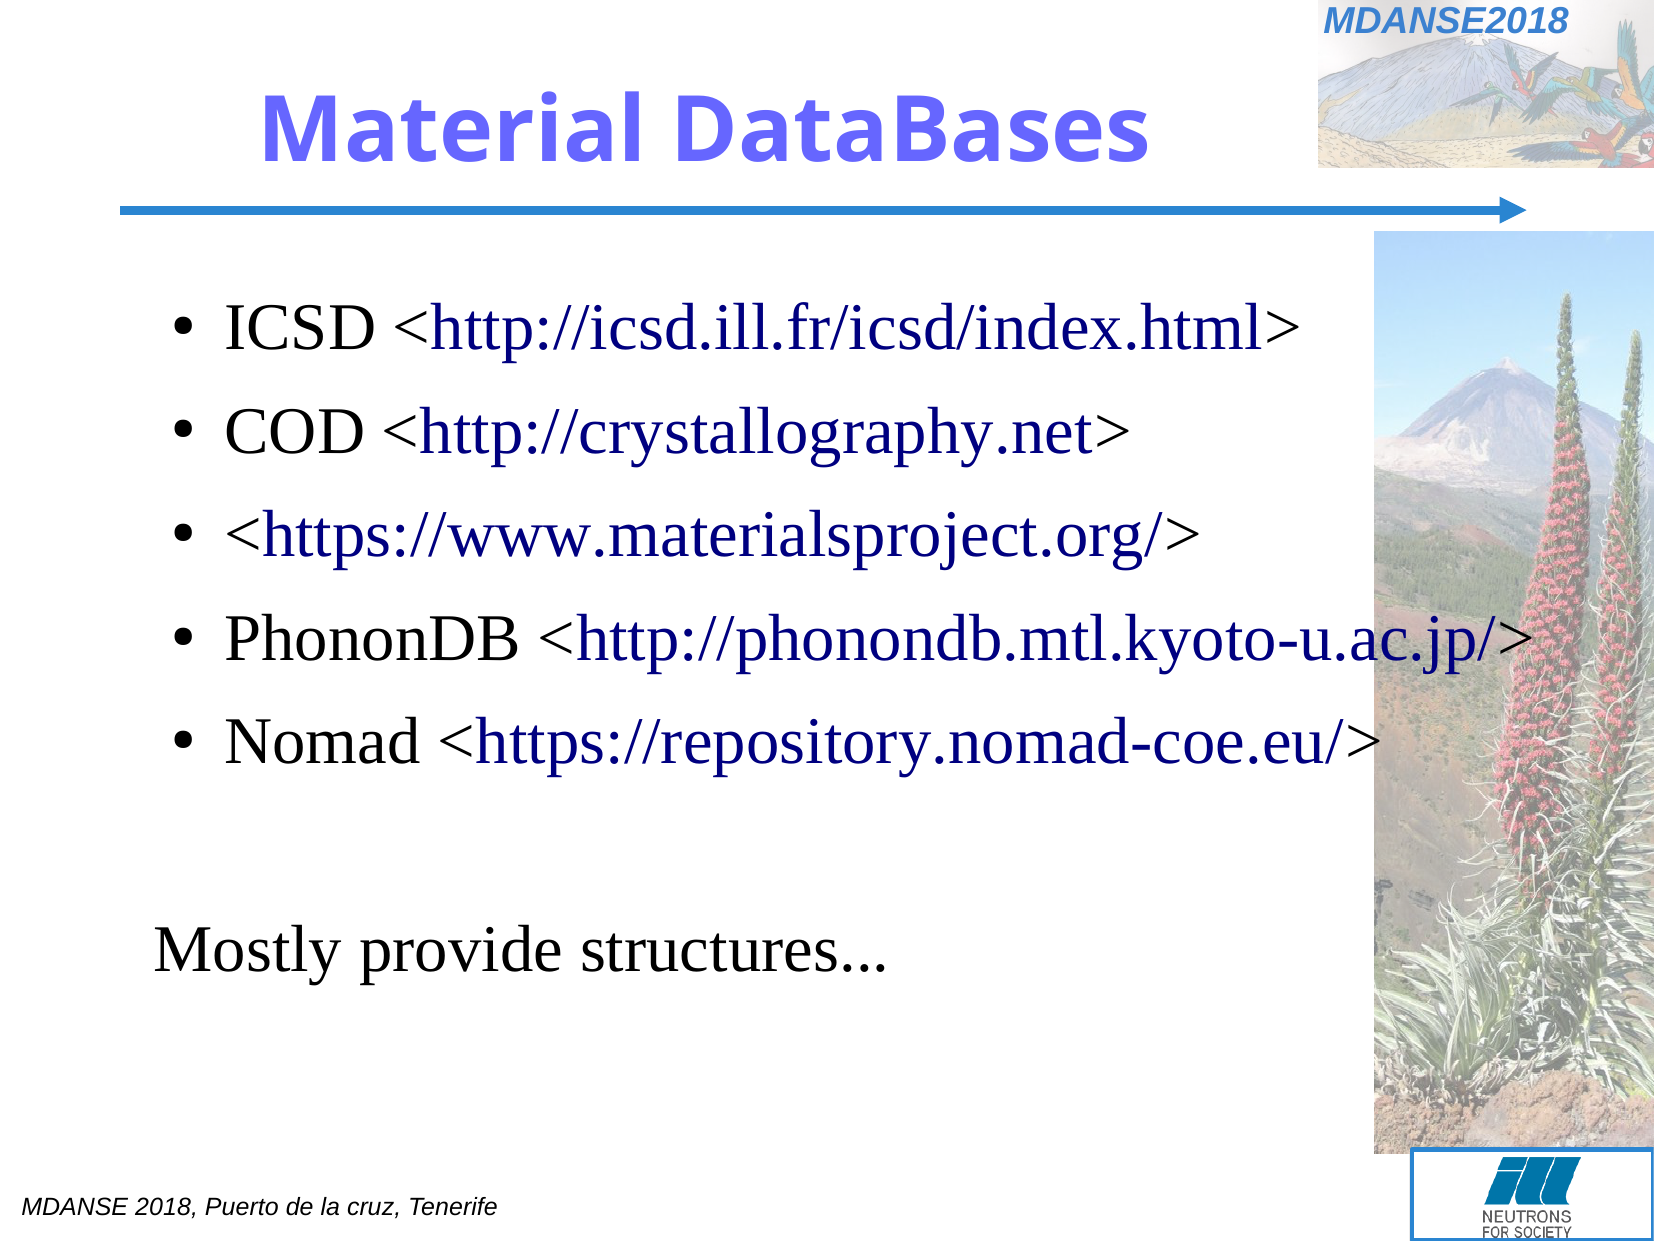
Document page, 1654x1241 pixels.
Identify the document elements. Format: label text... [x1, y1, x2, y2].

picture [1479, 1153, 1583, 1241]
title Material DataBases [82, 49, 1328, 203]
list ICSD <http://icsd.ill.fr/icsd/index.html> COD <http://crystallography.net> <https://www.materialsproject.org/> PhononDB <http://phonondb.mtl.kyoto-u.ac.jp/> Nomad <https://repository.nomad-coe.eu/> Mostly provide structures... [82, 290, 1571, 1010]
